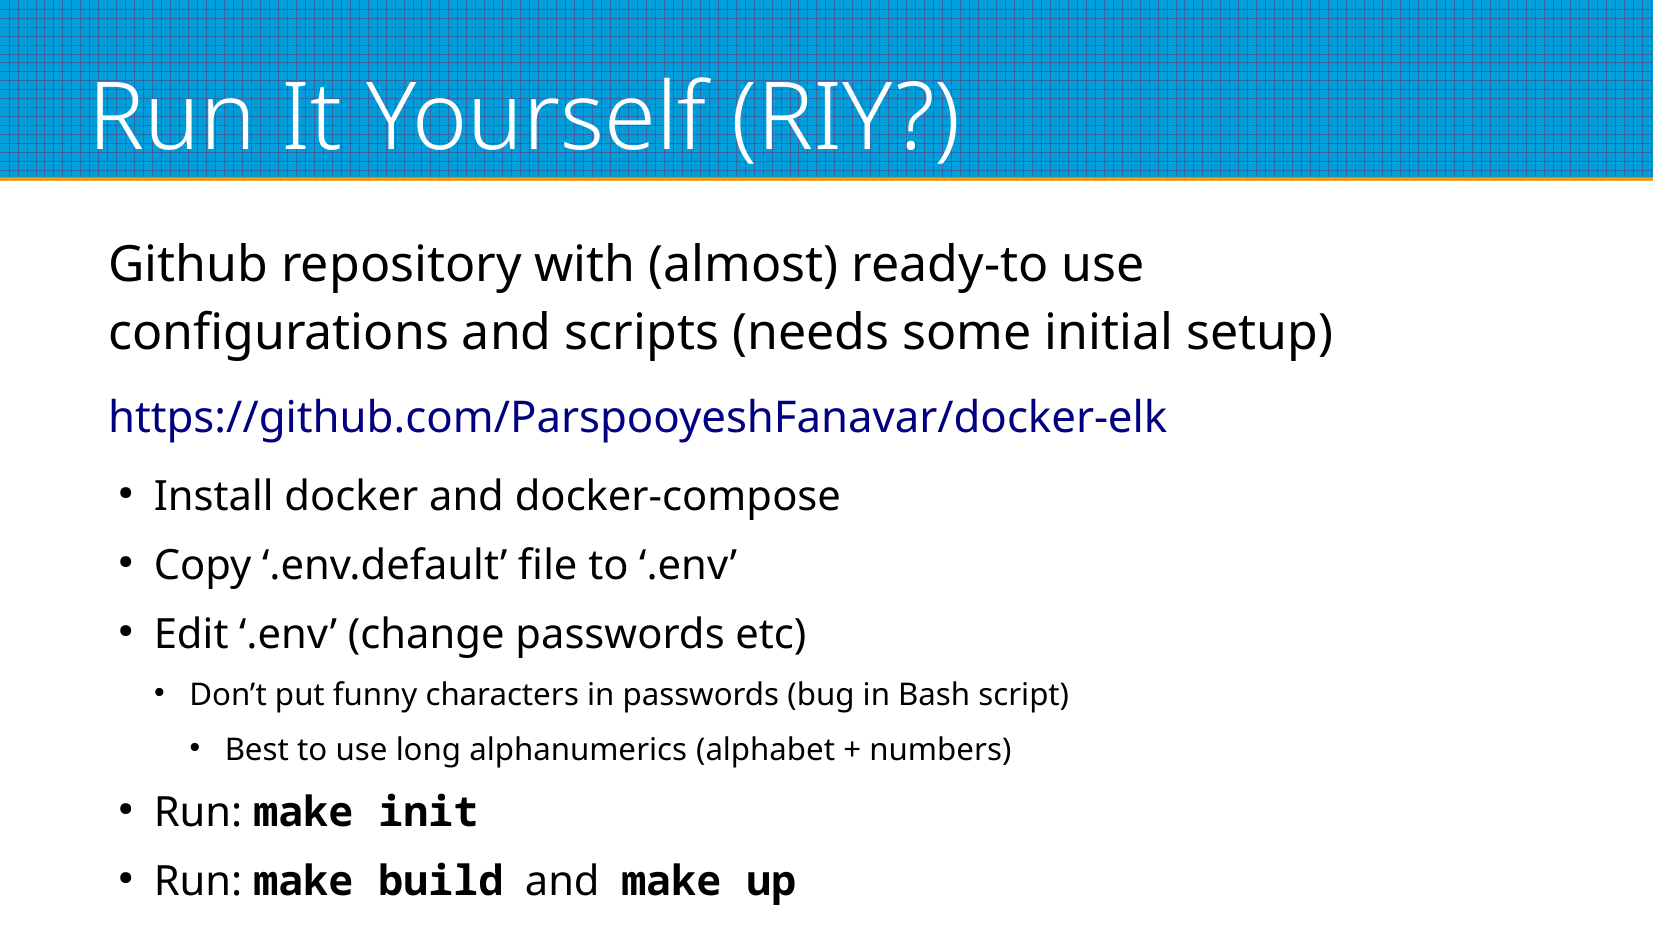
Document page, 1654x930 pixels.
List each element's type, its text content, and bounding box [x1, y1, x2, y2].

text_box Github repository with (almost) ready-to use configurations and scripts (needs some initial setup) https://github.com/ParspooyeshFanavar/docker-elk [102, 171, 1501, 502]
title Run It Yourself (RIY?) [88, 14, 1565, 178]
text_box Install docker and docker-compose Copy ‘.env.default’ file to ‘.env’ Edit ‘.env’ (change passwords etc) Don’t put funny characters in passwords (bug in Bash script) Best to use long alphanumerics (alphabet + numbers) Run: make init Run: make build and make up [112, 457, 1576, 916]
